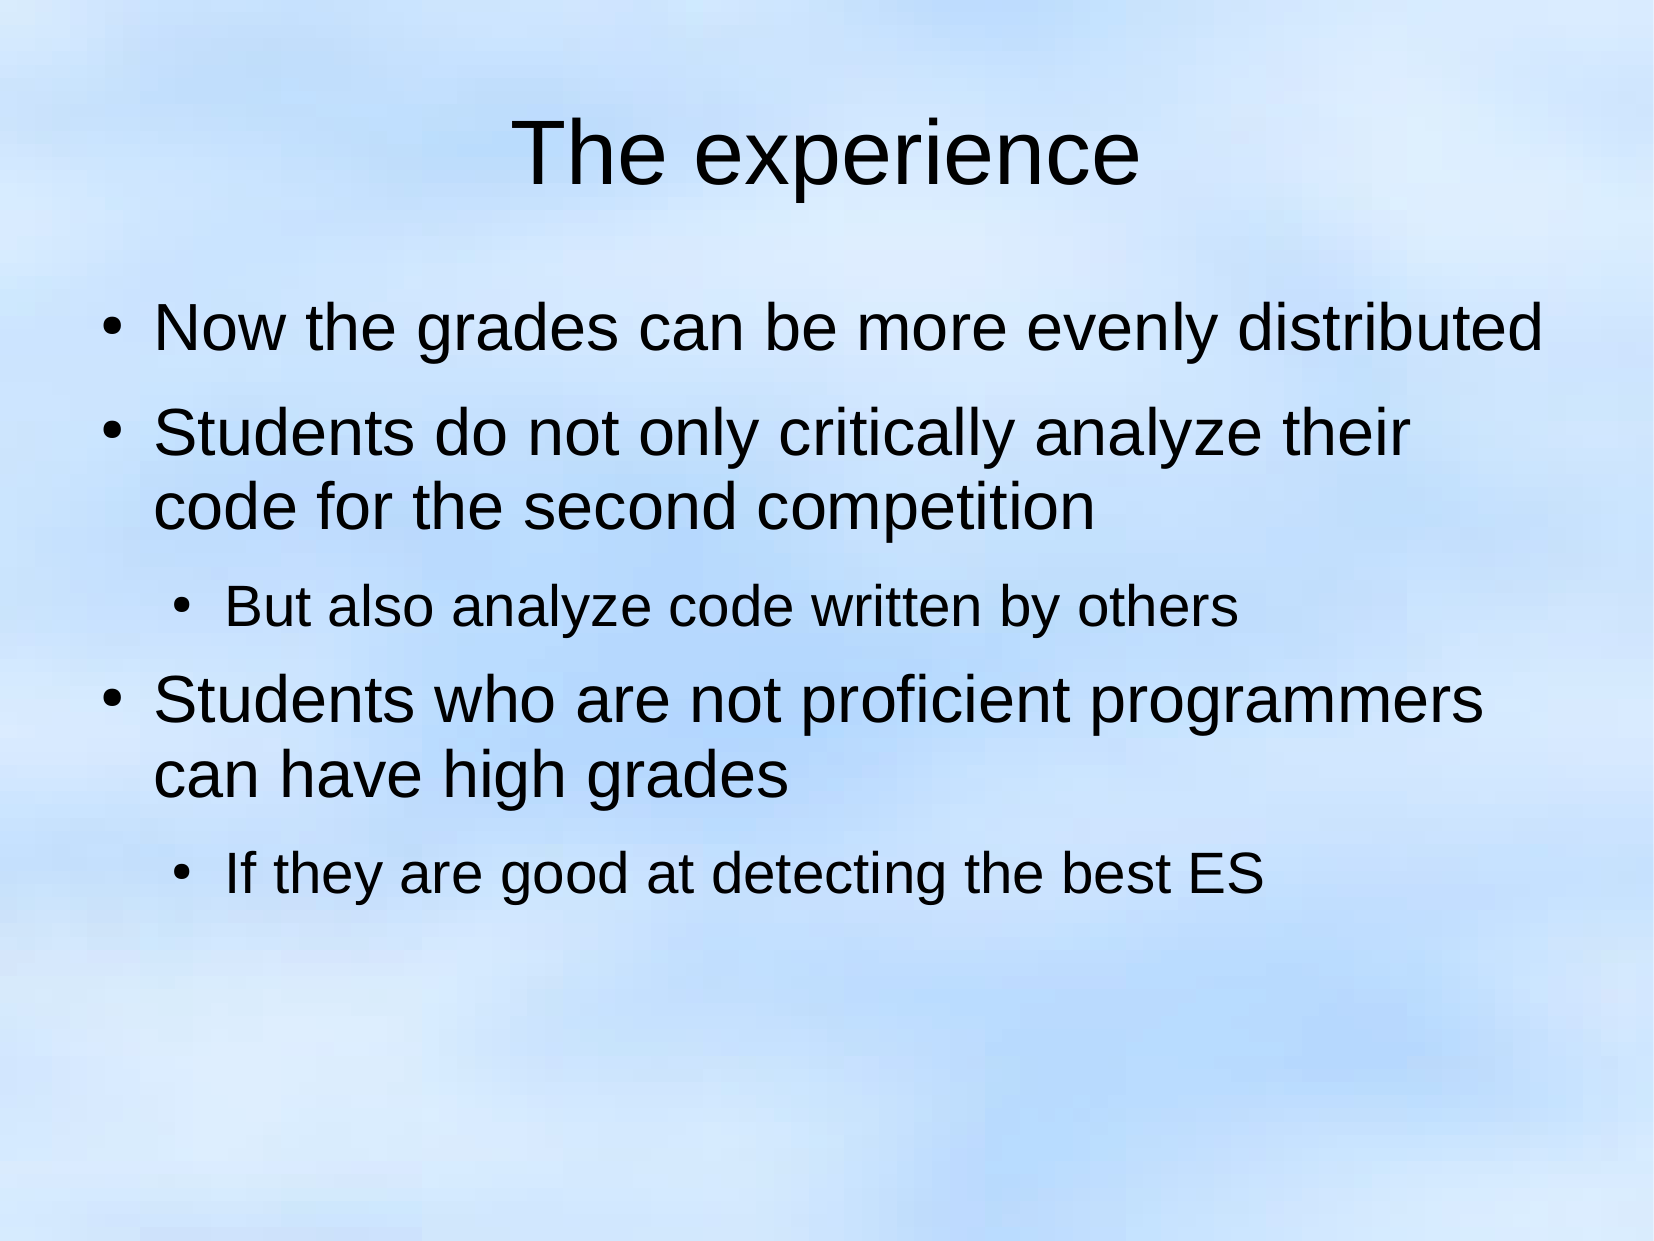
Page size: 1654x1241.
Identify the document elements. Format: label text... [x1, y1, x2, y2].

picture [0, 0, 1654, 1241]
title The experience [82, 56, 1571, 250]
list Now the grades can be more evenly distributed Students do not only critically analyze their code for the second competition But also analyze code written by others Students who are not proficient programmers can have high grades If they are good at detecting the best ES [82, 290, 1571, 1109]
